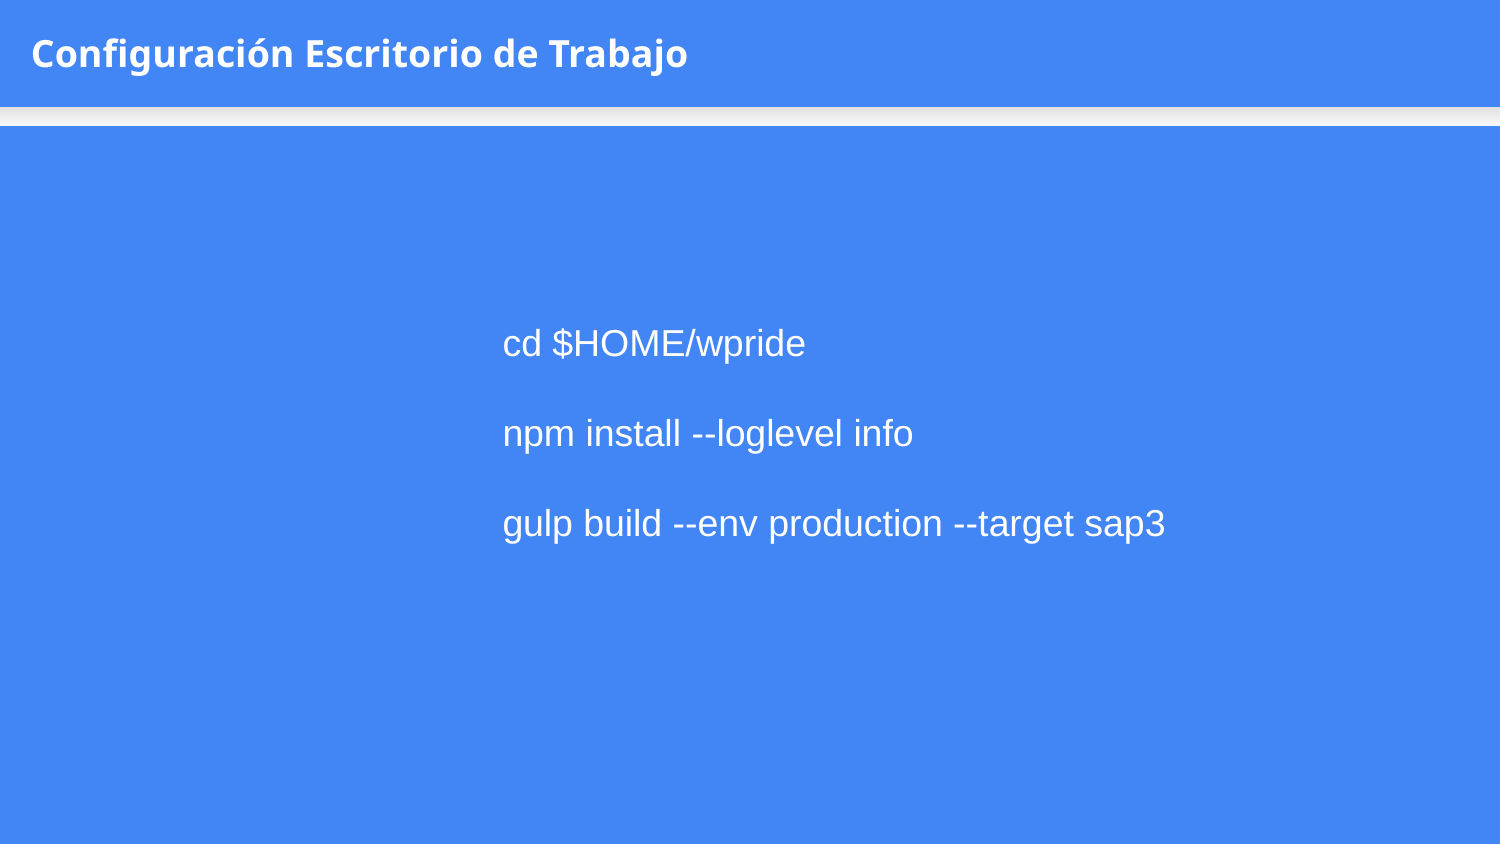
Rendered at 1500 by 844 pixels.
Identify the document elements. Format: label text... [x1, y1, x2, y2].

text_box cd $HOME/wpride npm install --loglevel info gulp build --env production --target sap3 [487, 303, 1380, 709]
text_box Configuración Escritorio de Trabajo [16, 2, 1464, 102]
